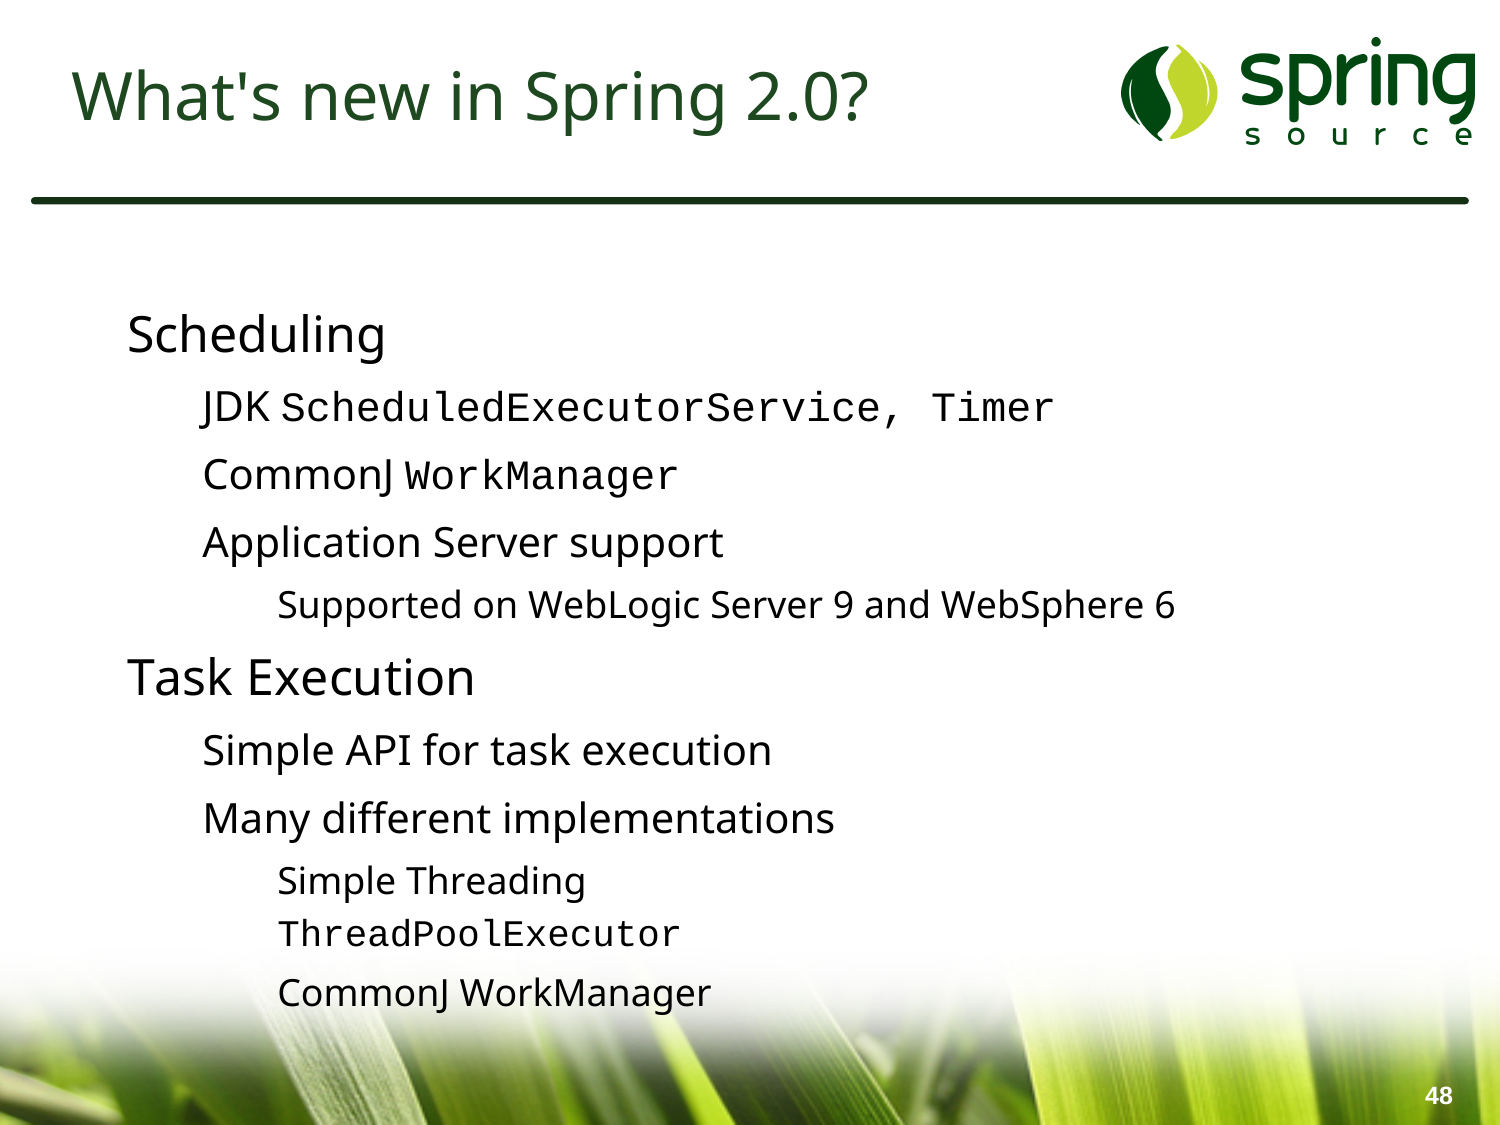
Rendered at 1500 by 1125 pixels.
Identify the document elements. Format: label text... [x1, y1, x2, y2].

picture [1121, 37, 1475, 145]
list Scheduling JDK ScheduledExecutorService, Timer CommonJ WorkManager Application Server support Supported on WebLogic Server 9 and WebSphere 6 Task Execution Simple API for task execution Many different implementations Simple Threading ThreadPoolExecutor CommonJ WorkManager [112, 290, 1388, 970]
title What's new in Spring 2.0? [56, 13, 1089, 176]
picture [0, 944, 1500, 1125]
